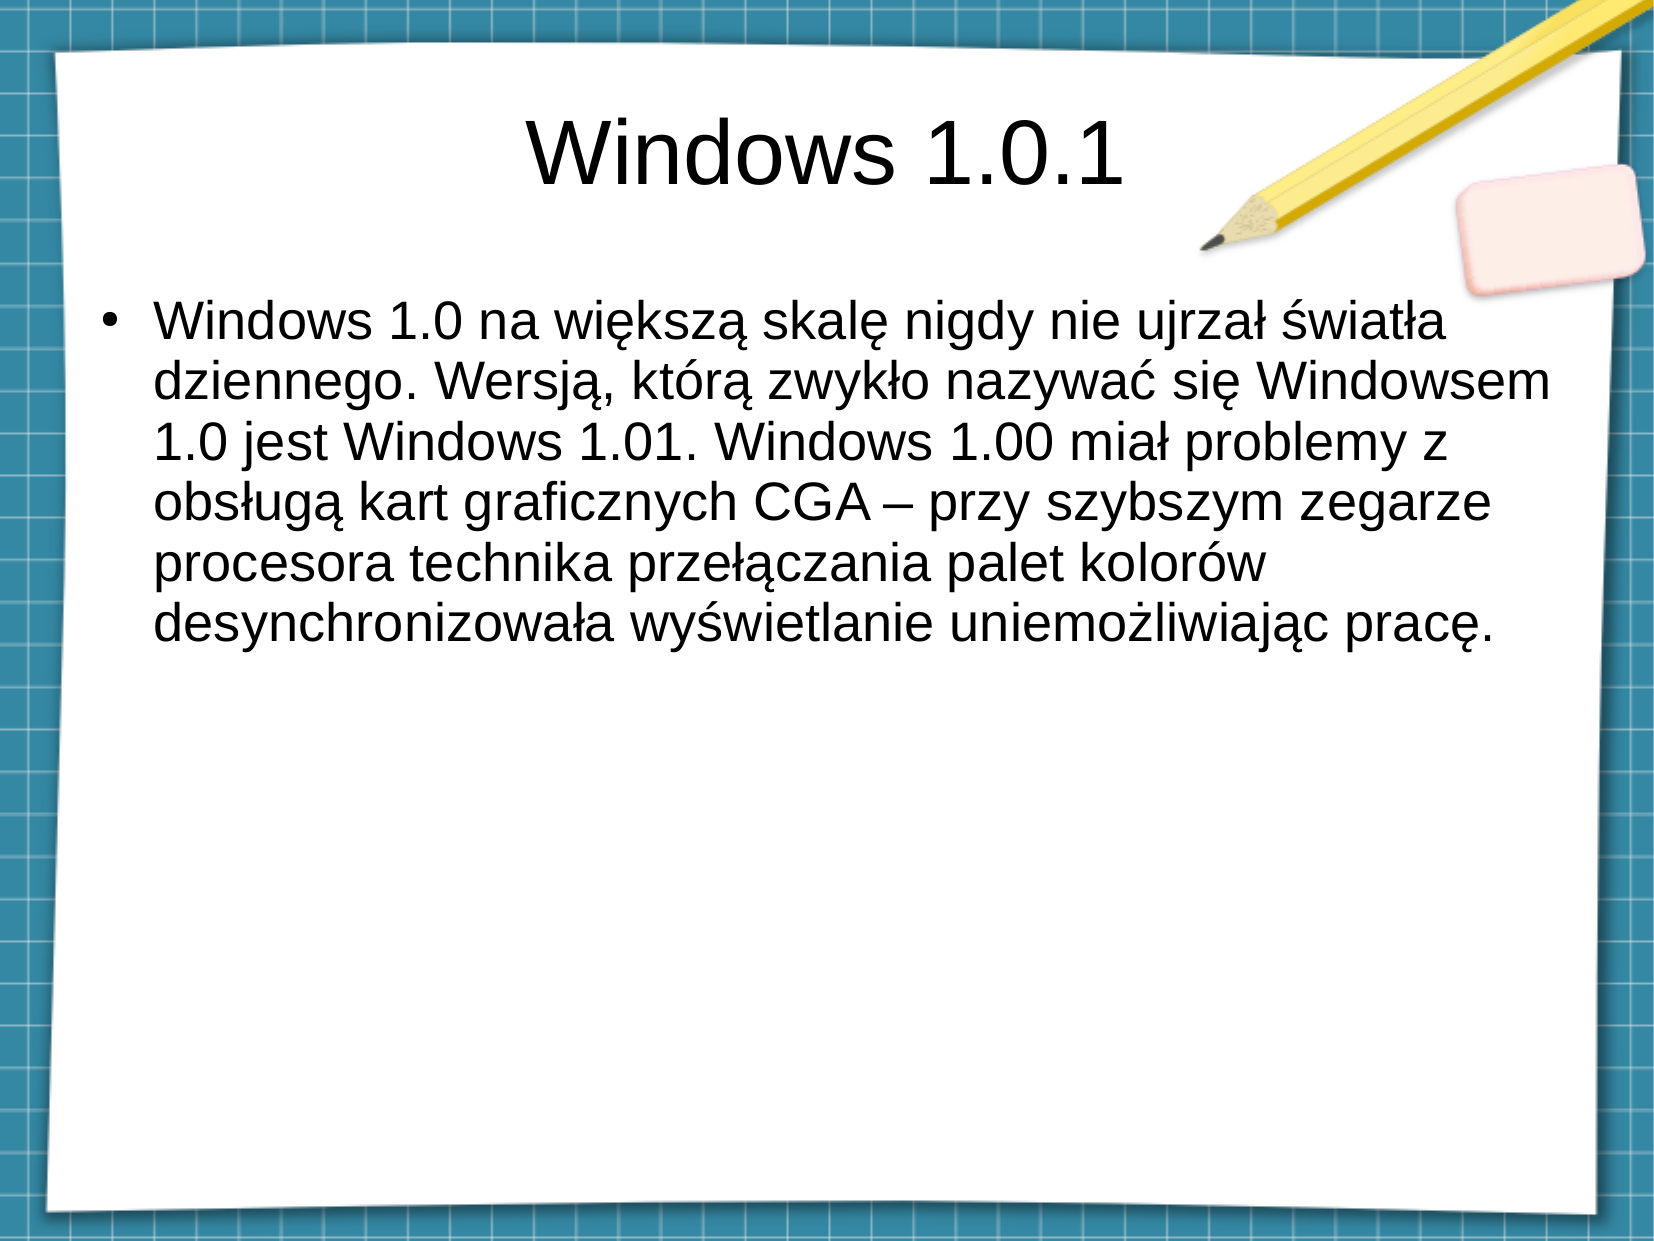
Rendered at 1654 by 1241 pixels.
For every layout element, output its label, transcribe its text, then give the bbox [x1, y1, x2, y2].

title Windows 1.0.1 [82, 49, 1571, 257]
list Windows 1.0 na większą skalę nigdy nie ujrzał światła dziennego. Wersją, którą zwykło nazywać się Windowsem 1.0 jest Windows 1.01. Windows 1.00 miał problemy z obsługą kart graficznych CGA – przy szybszym zegarze procesora technika przełączania palet kolorów desynchronizowała wyświetlanie uniemożliwiając pracę. [82, 290, 1571, 1010]
picture [0, 0, 1654, 1241]
